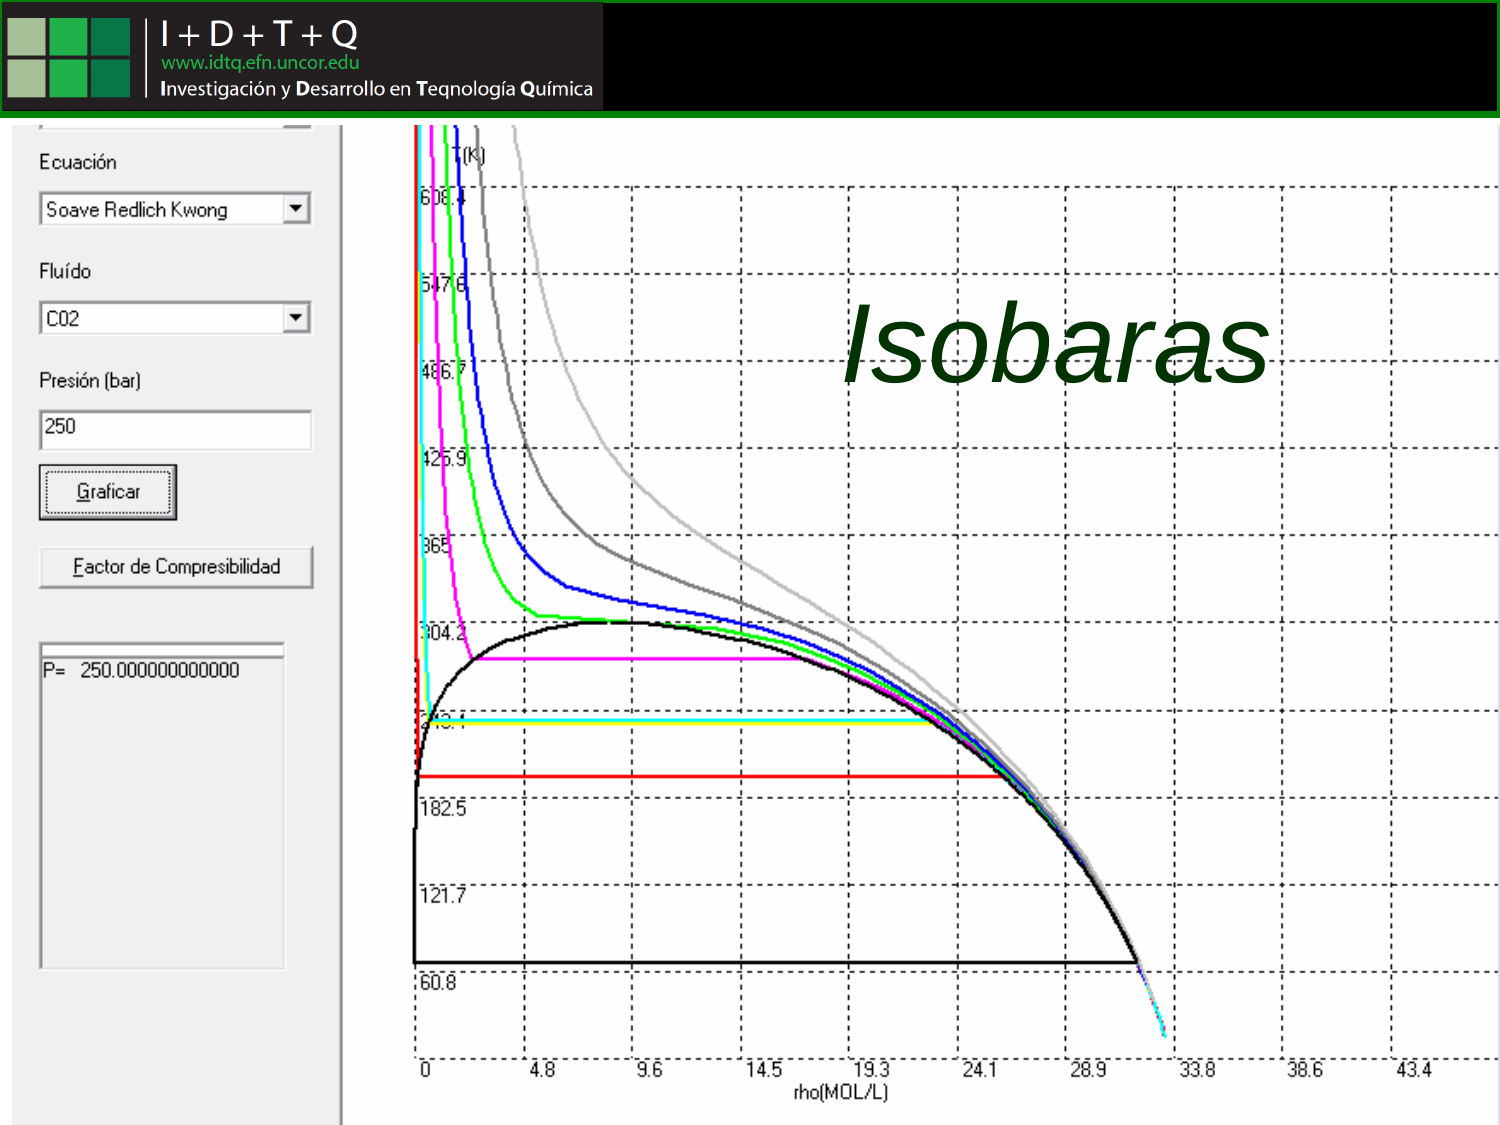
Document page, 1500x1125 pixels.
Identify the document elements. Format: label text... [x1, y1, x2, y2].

picture [2, 2, 603, 110]
title Isobaras [787, 262, 1326, 413]
picture [12, 125, 1500, 1125]
